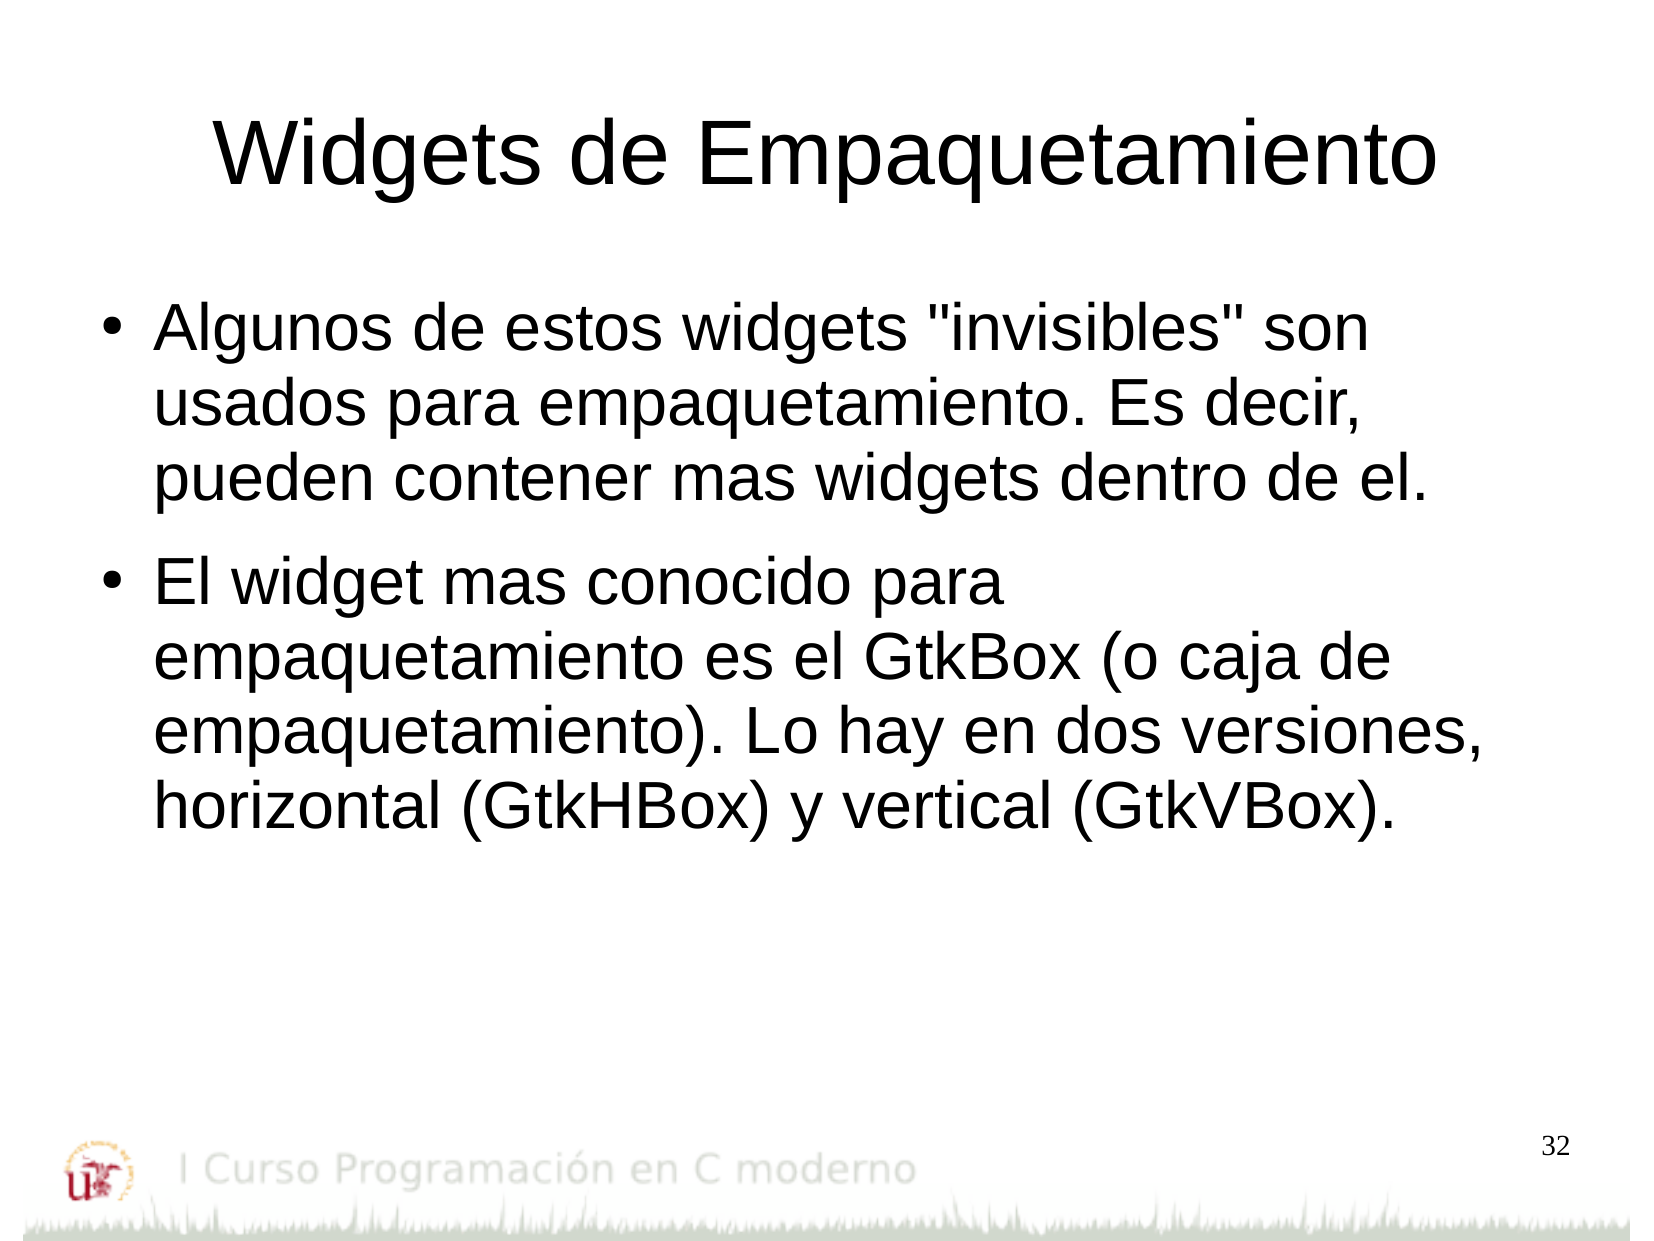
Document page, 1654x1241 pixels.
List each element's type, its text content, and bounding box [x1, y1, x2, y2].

picture [23, 1136, 1630, 1241]
list Algunos de estos widgets "invisibles" son usados para empaquetamiento. Es decir, pueden contener mas widgets dentro de el. El widget mas conocido para empaquetamiento es el GtkBox (o caja de empaquetamiento). Lo hay en dos versiones, horizontal (GtkHBox) y vertical (GtkVBox). [82, 290, 1538, 1010]
title Widgets de Empaquetamiento [82, 49, 1571, 257]
